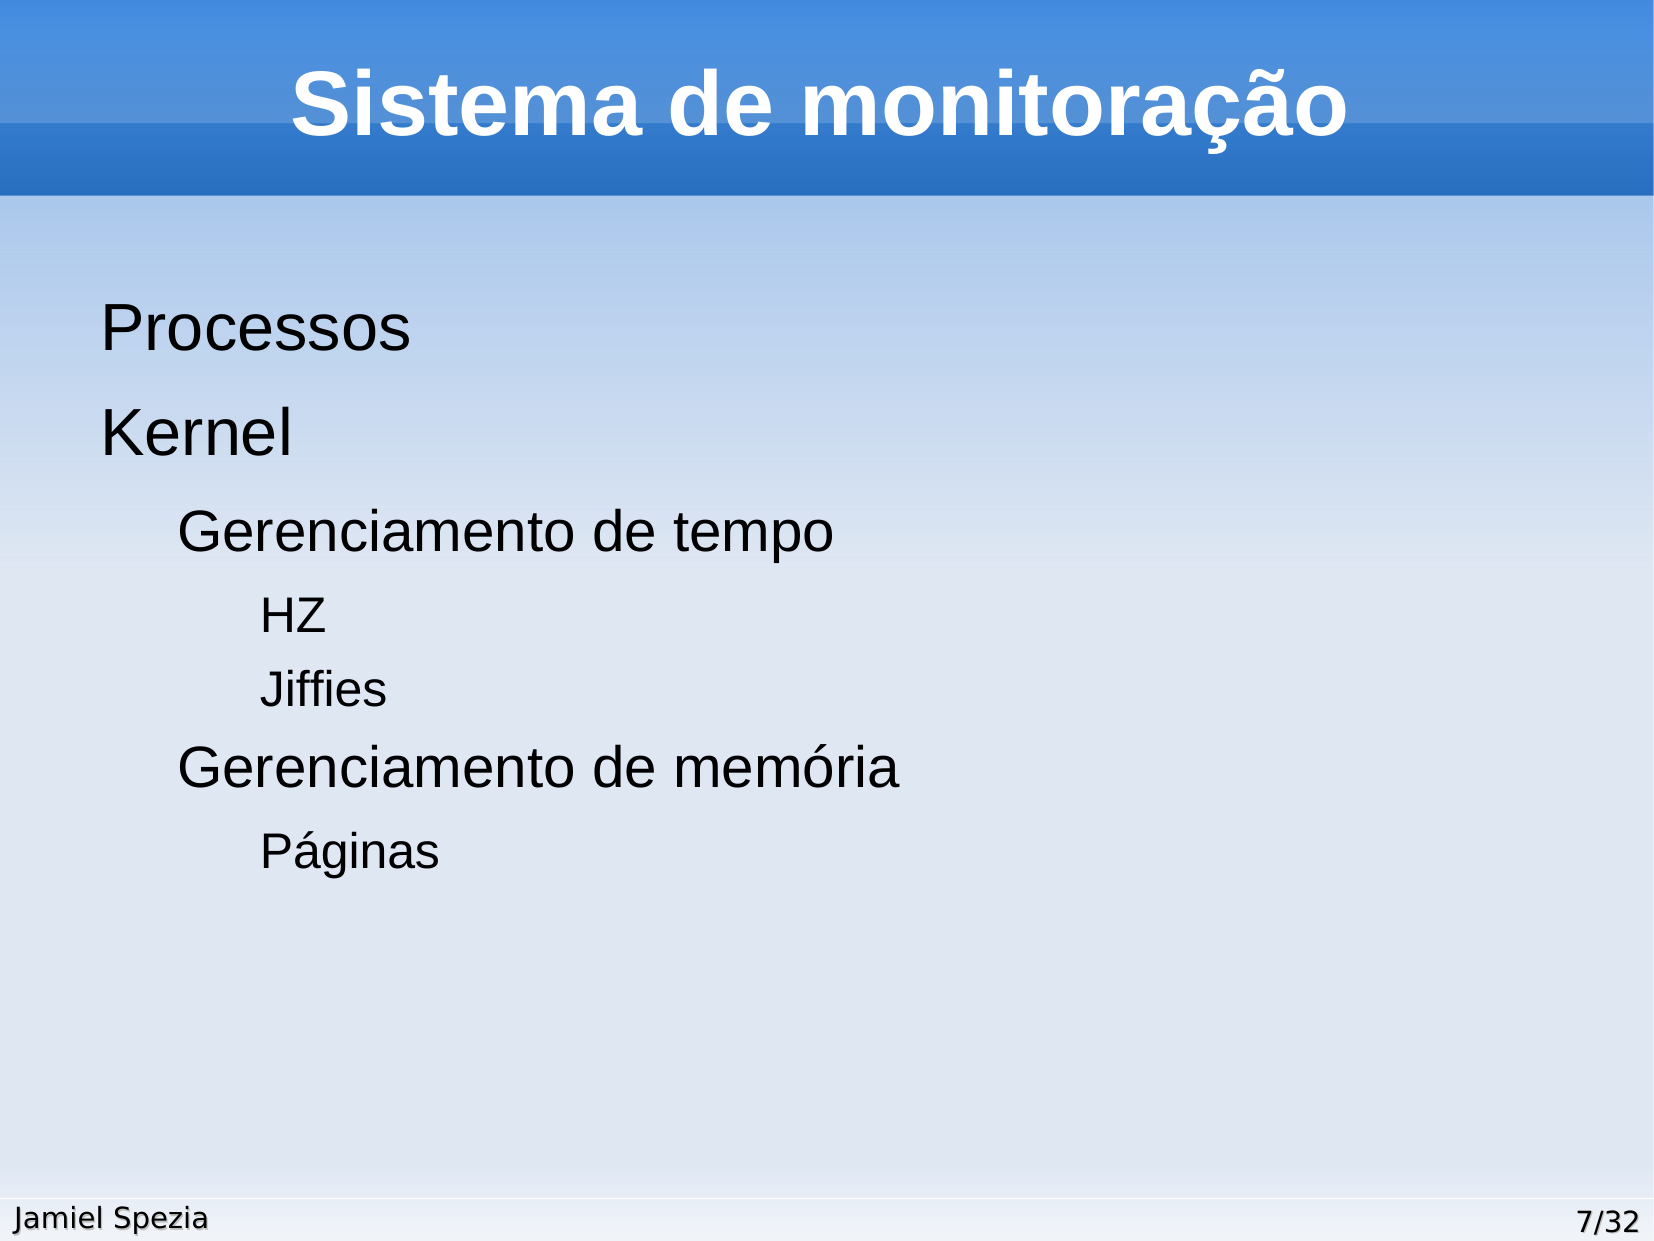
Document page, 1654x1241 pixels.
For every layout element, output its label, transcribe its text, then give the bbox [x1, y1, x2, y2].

list Processos Kernel Gerenciamento de tempo HZ Jiffies Gerenciamento de memória Páginas [82, 290, 1571, 1094]
picture [0, 1199, 1654, 1241]
title Sistema de monitoração [76, 0, 1565, 208]
picture [0, 0, 1654, 1198]
